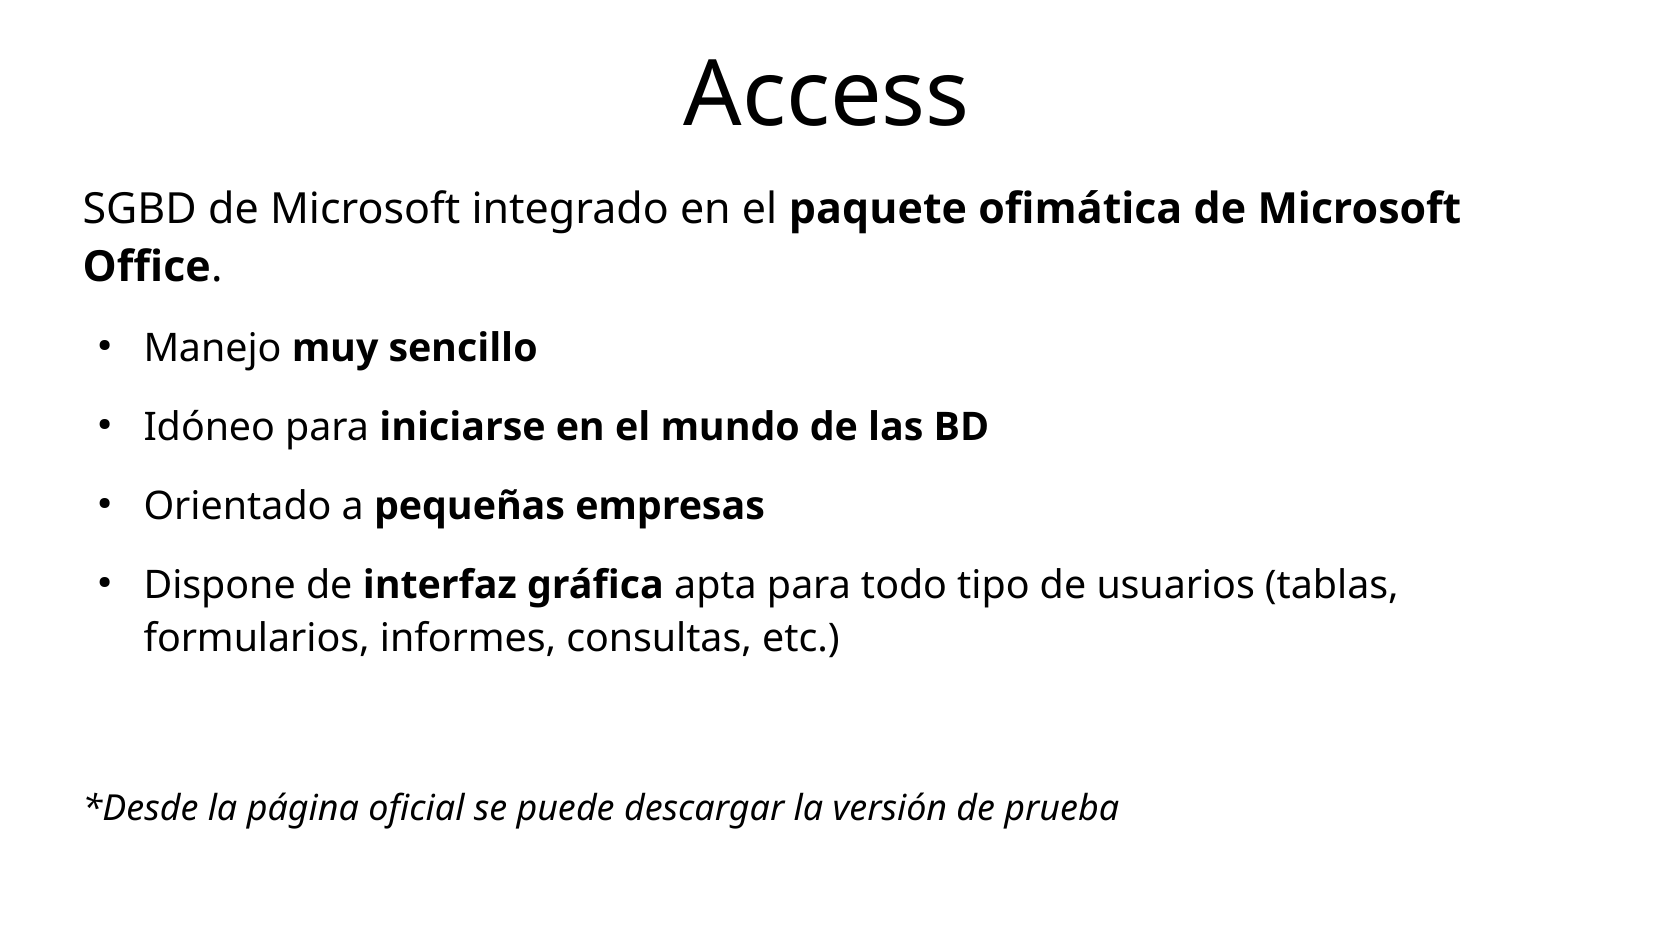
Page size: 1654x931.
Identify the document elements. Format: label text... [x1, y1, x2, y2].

title Access [82, 37, 1571, 142]
list SGBD de Microsoft integrado en el paquete ofimática de Microsoft Office. Manejo muy sencillo Idóneo para iniciarse en el mundo de las BD Orientado a pequeñas empresas Dispone de interfaz gráfica apta para todo tipo de usuarios (tablas, formularios, informes, consultas, etc.) *Desde la página oficial se puede descargar la versión de prueba [82, 177, 1571, 839]
